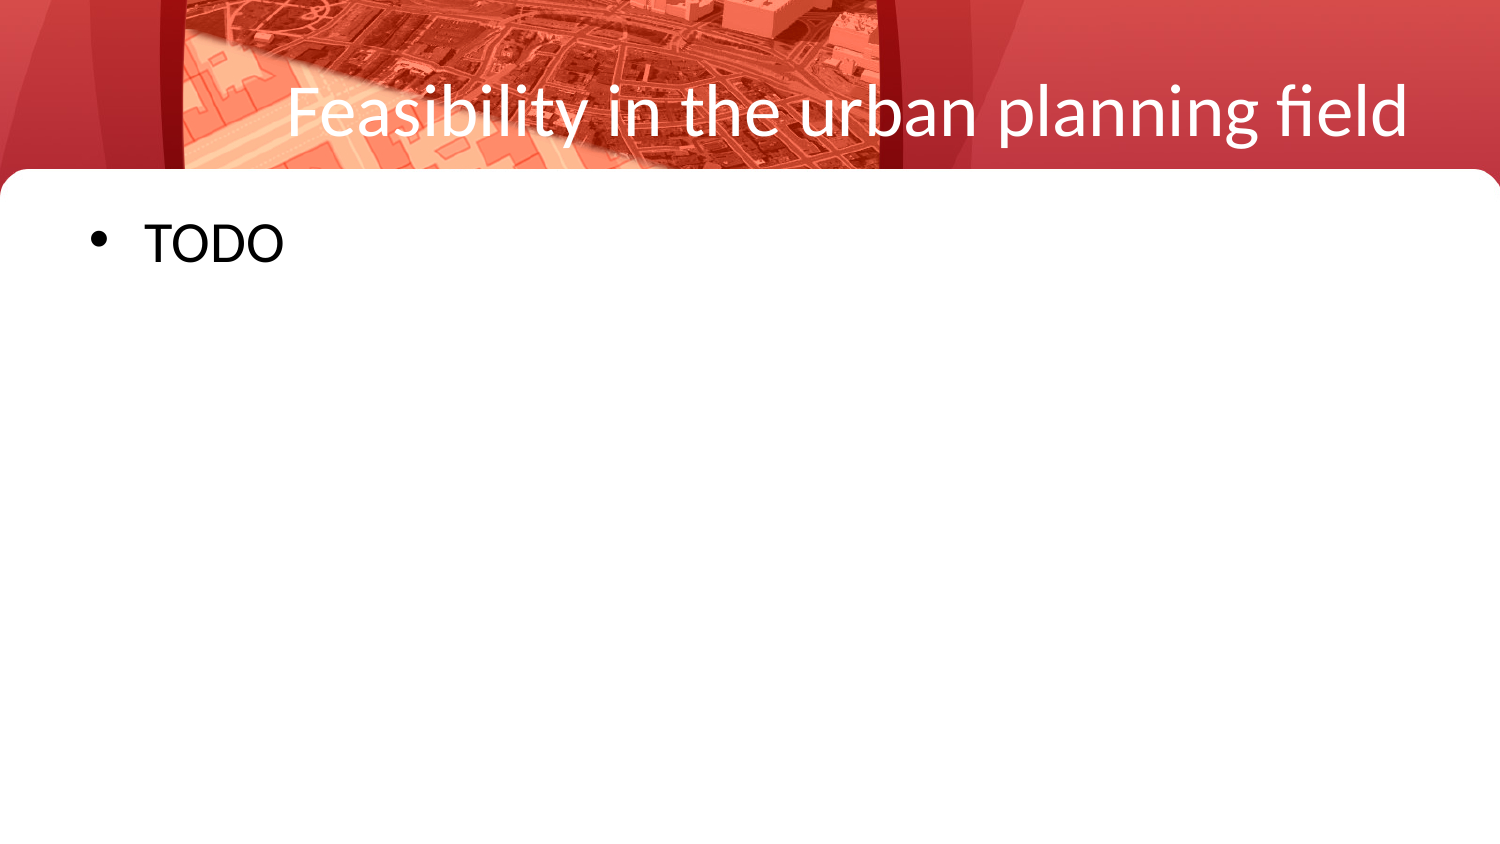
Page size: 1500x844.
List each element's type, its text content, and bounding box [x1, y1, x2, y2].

picture [0, 0, 1500, 844]
list TODO [73, 196, 1427, 798]
title Feasibility in the urban planning field [73, 44, 1427, 170]
